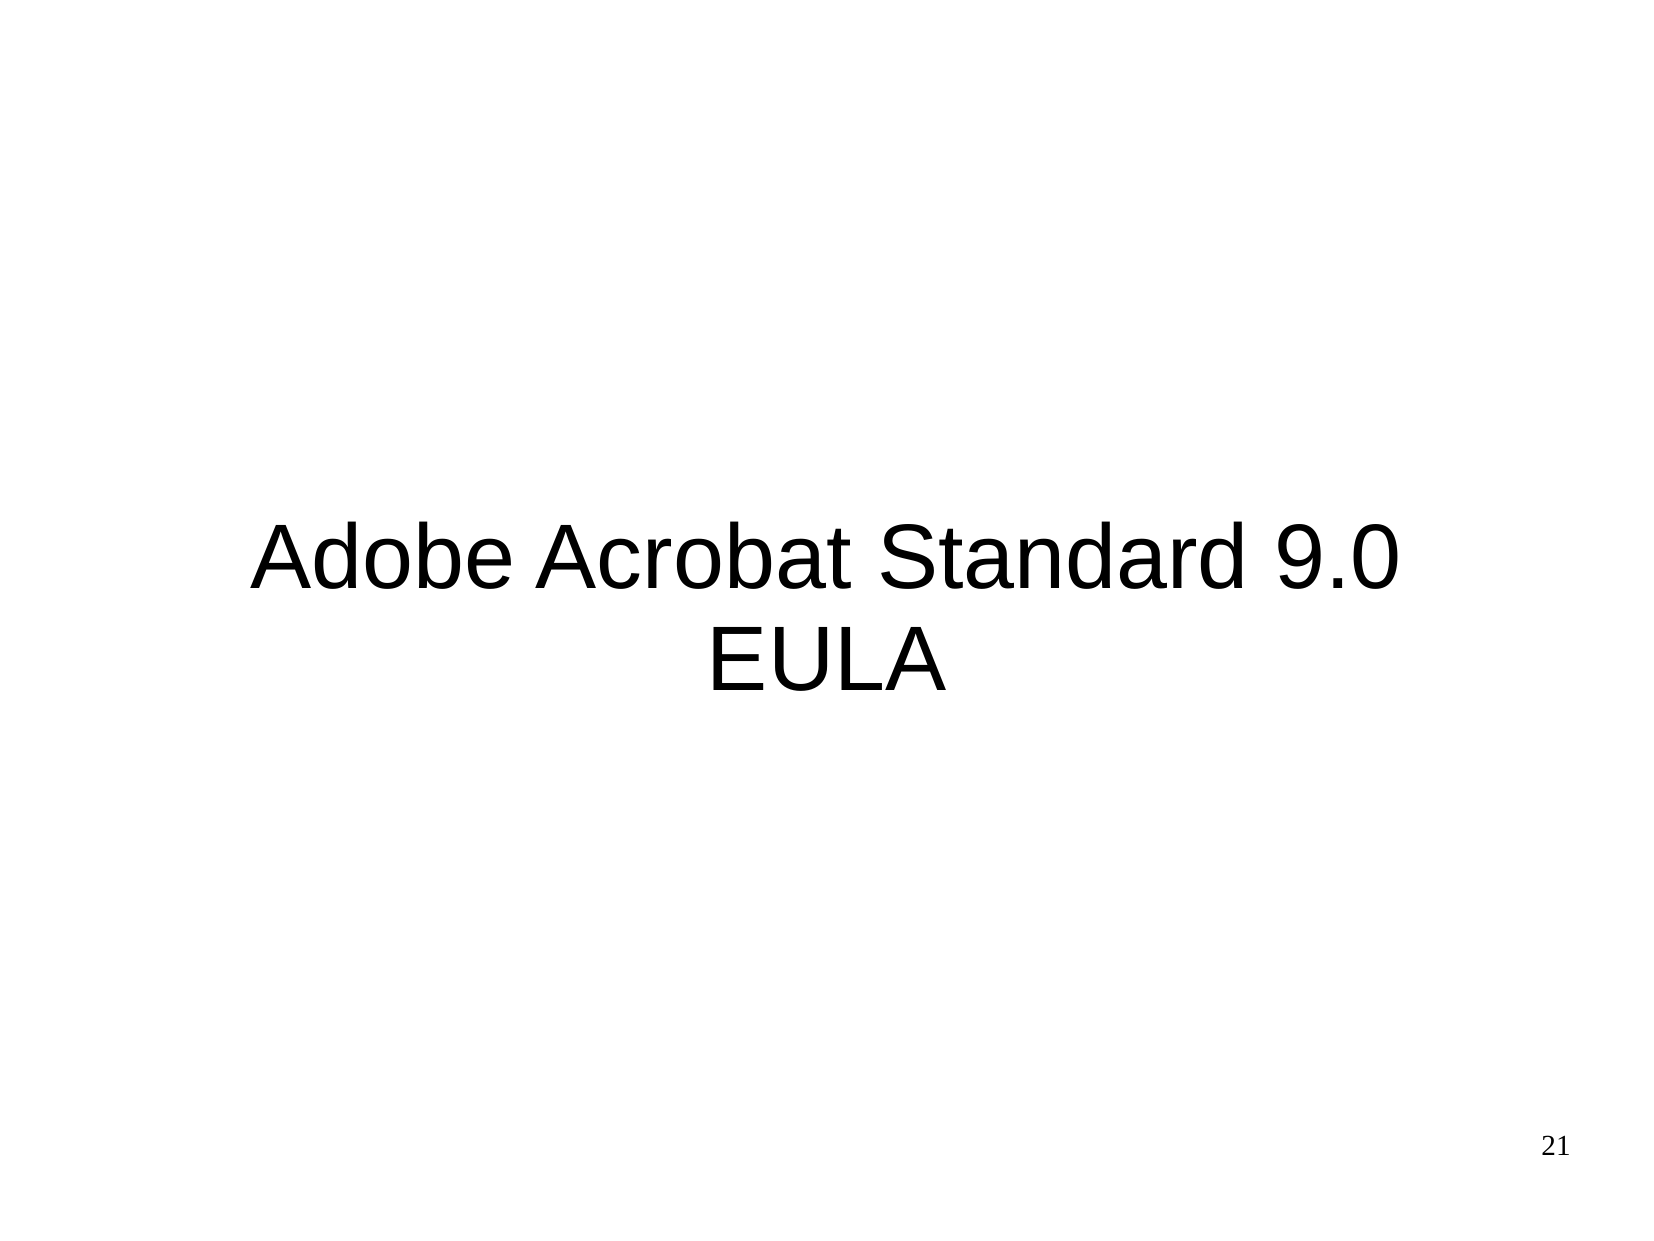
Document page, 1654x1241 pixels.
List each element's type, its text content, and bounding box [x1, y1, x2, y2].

title Adobe Acrobat Standard 9.0 EULA [82, 504, 1571, 712]
